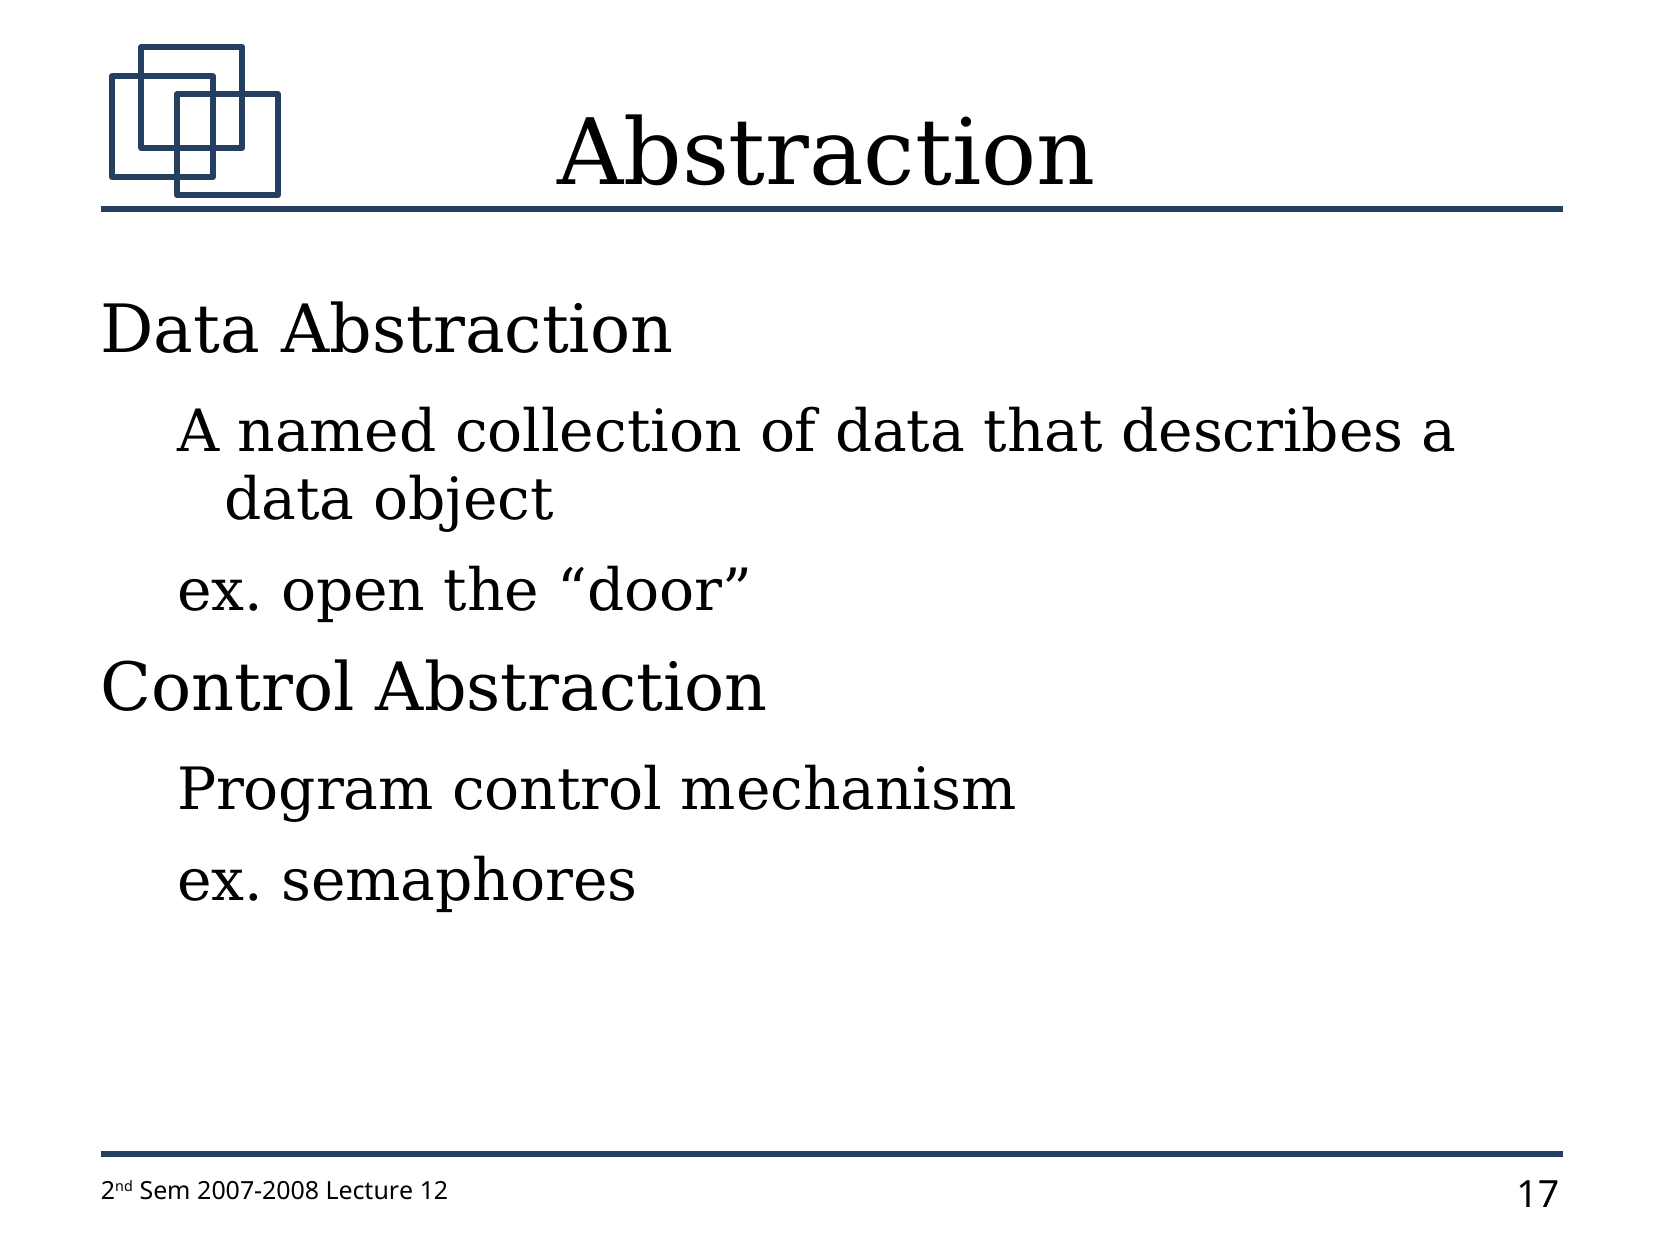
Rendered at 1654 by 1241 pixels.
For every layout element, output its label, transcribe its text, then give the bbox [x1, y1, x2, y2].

list Data Abstraction A named collection of data that describes a data object ex. open the “door” Control Abstraction Program control mechanism ex. semaphores [82, 290, 1571, 1109]
title Abstraction [82, 49, 1571, 257]
